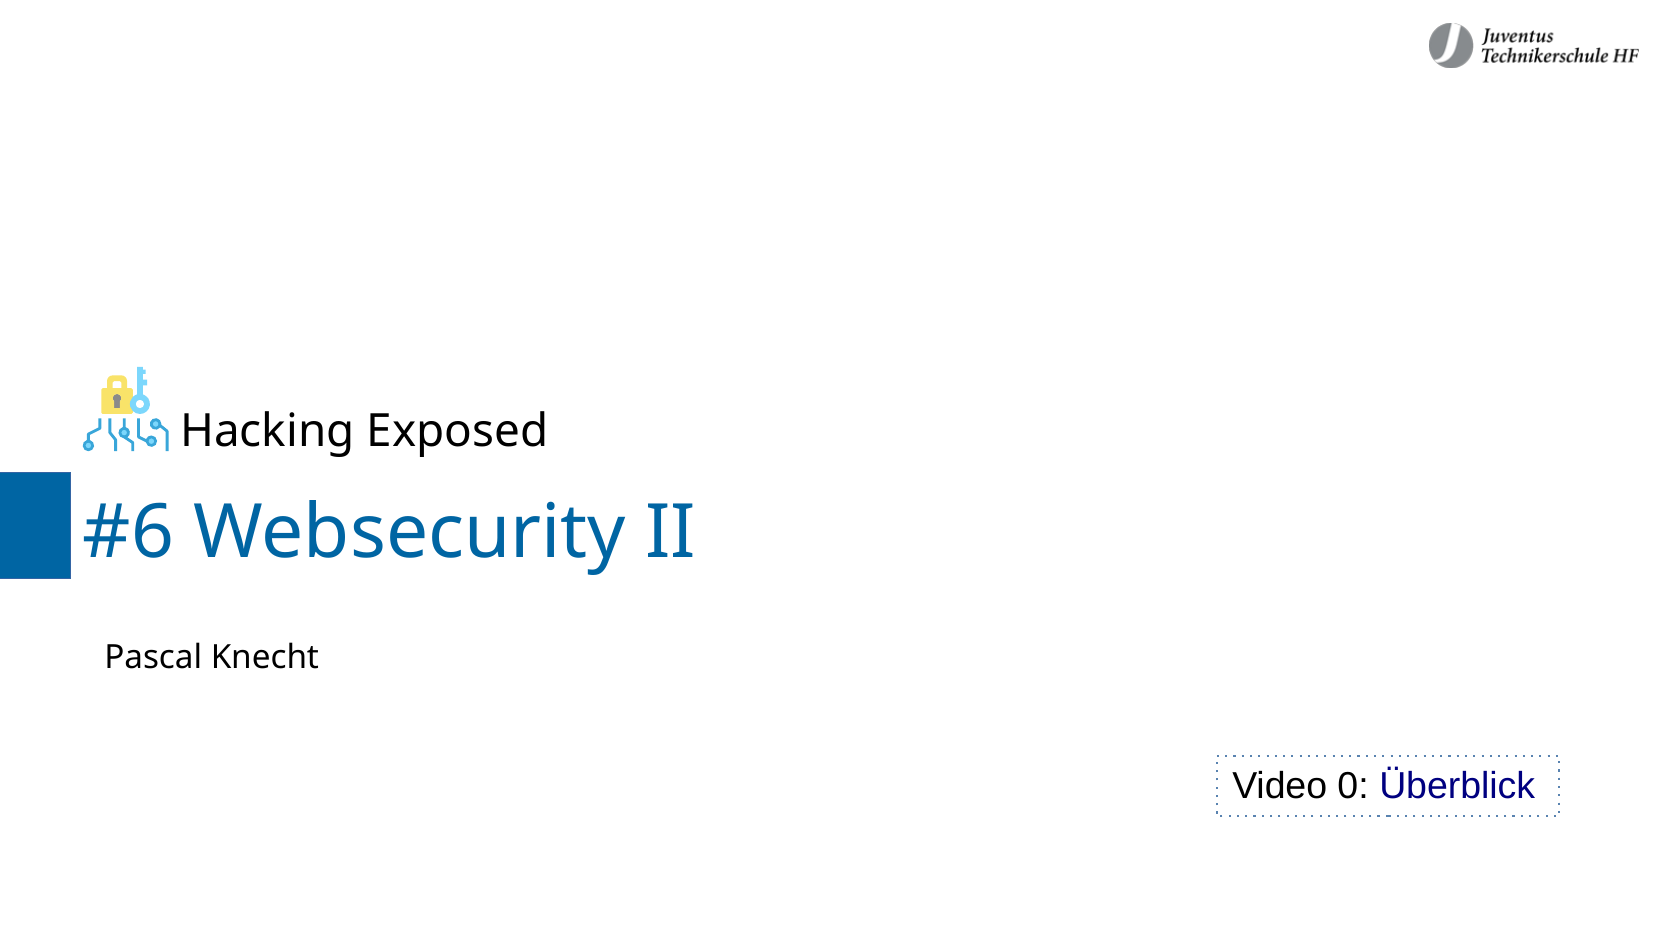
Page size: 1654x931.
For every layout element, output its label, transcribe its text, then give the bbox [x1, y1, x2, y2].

title #6 Websecurity II [82, 450, 1571, 606]
picture [1429, 23, 1639, 68]
text_box Video 0: Überblick [1216, 756, 1560, 816]
